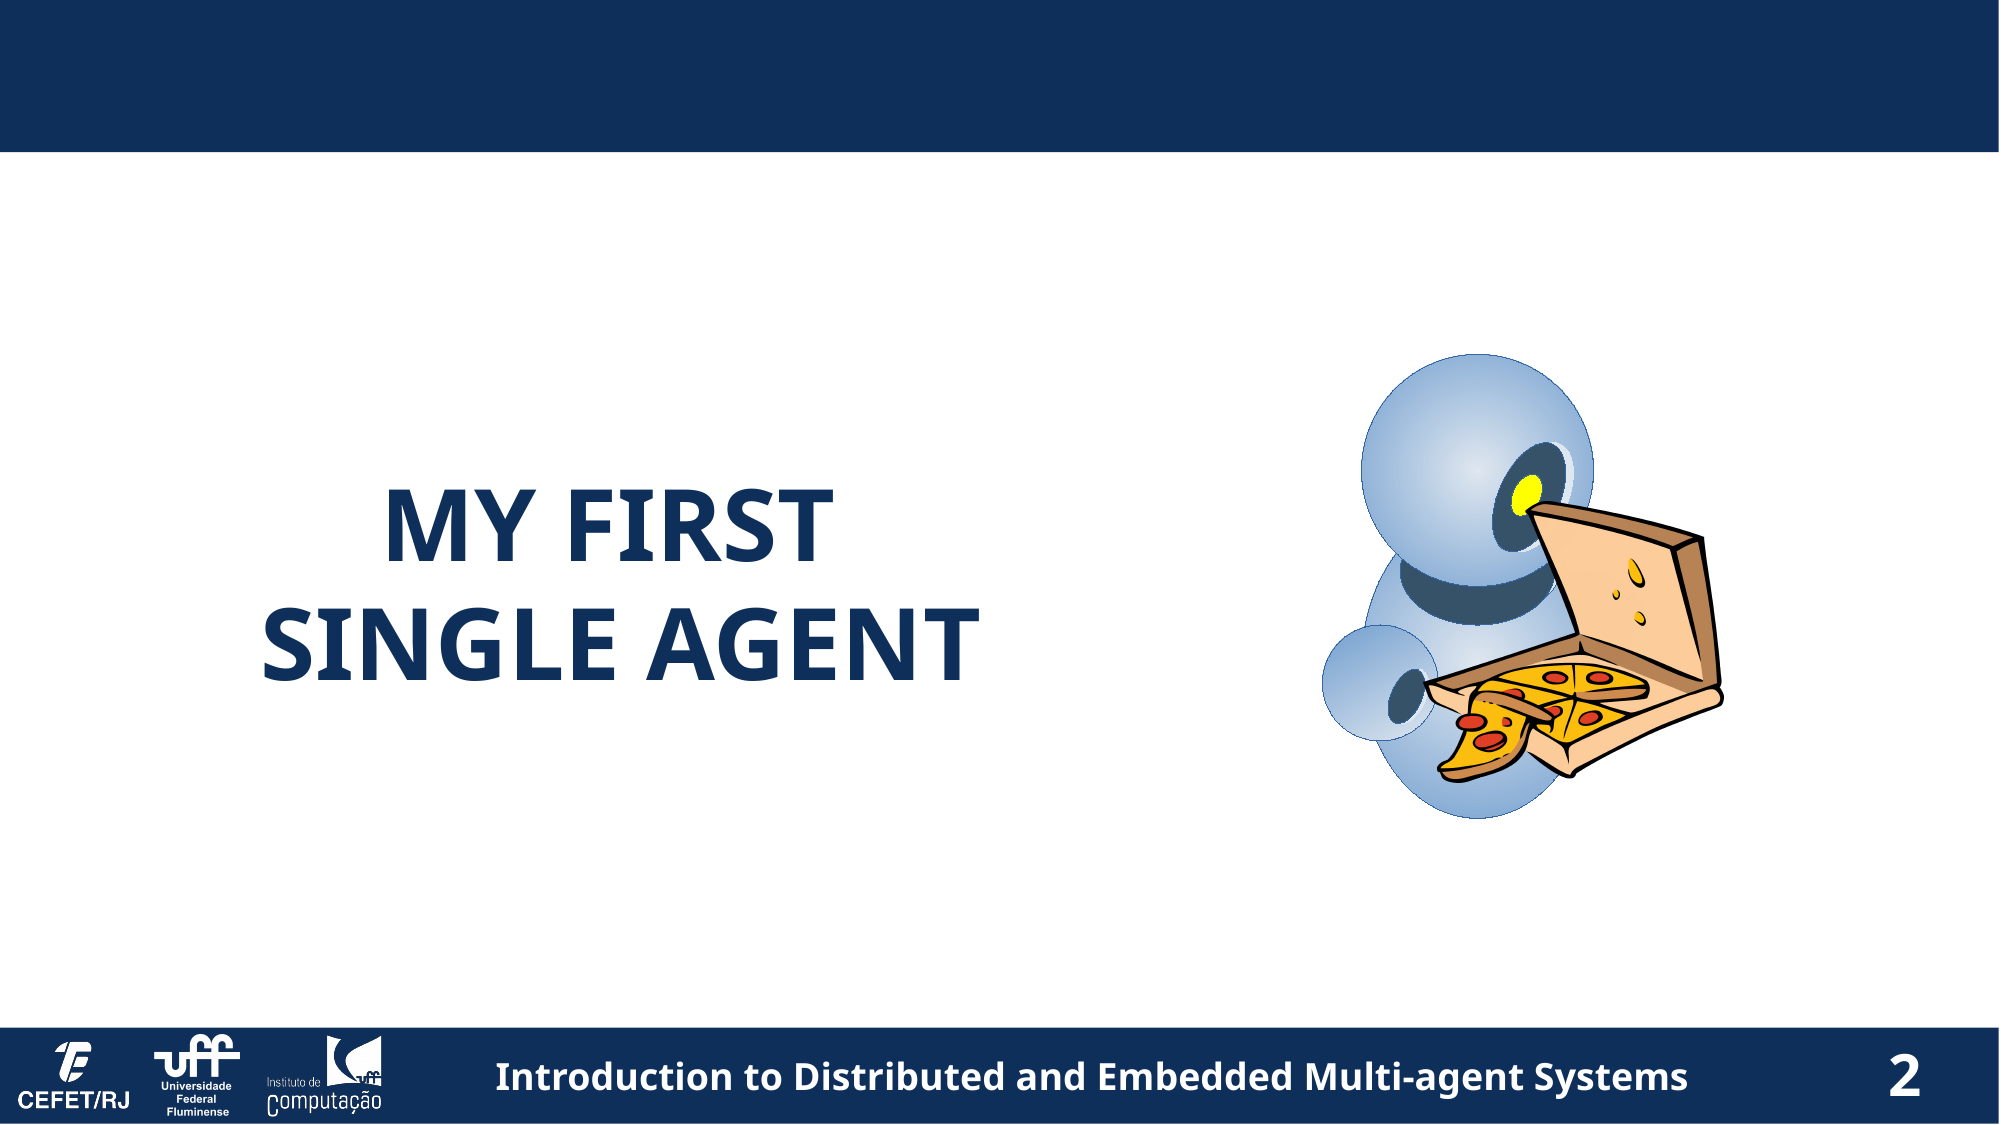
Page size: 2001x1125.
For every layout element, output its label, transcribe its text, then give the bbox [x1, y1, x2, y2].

picture [18, 1021, 129, 1125]
text_box MY FIRST SINGLE AGENT [115, 453, 1127, 709]
text_box [1322, 354, 1594, 819]
picture [153, 1033, 241, 1121]
picture [1423, 501, 1724, 783]
picture [265, 1033, 383, 1117]
